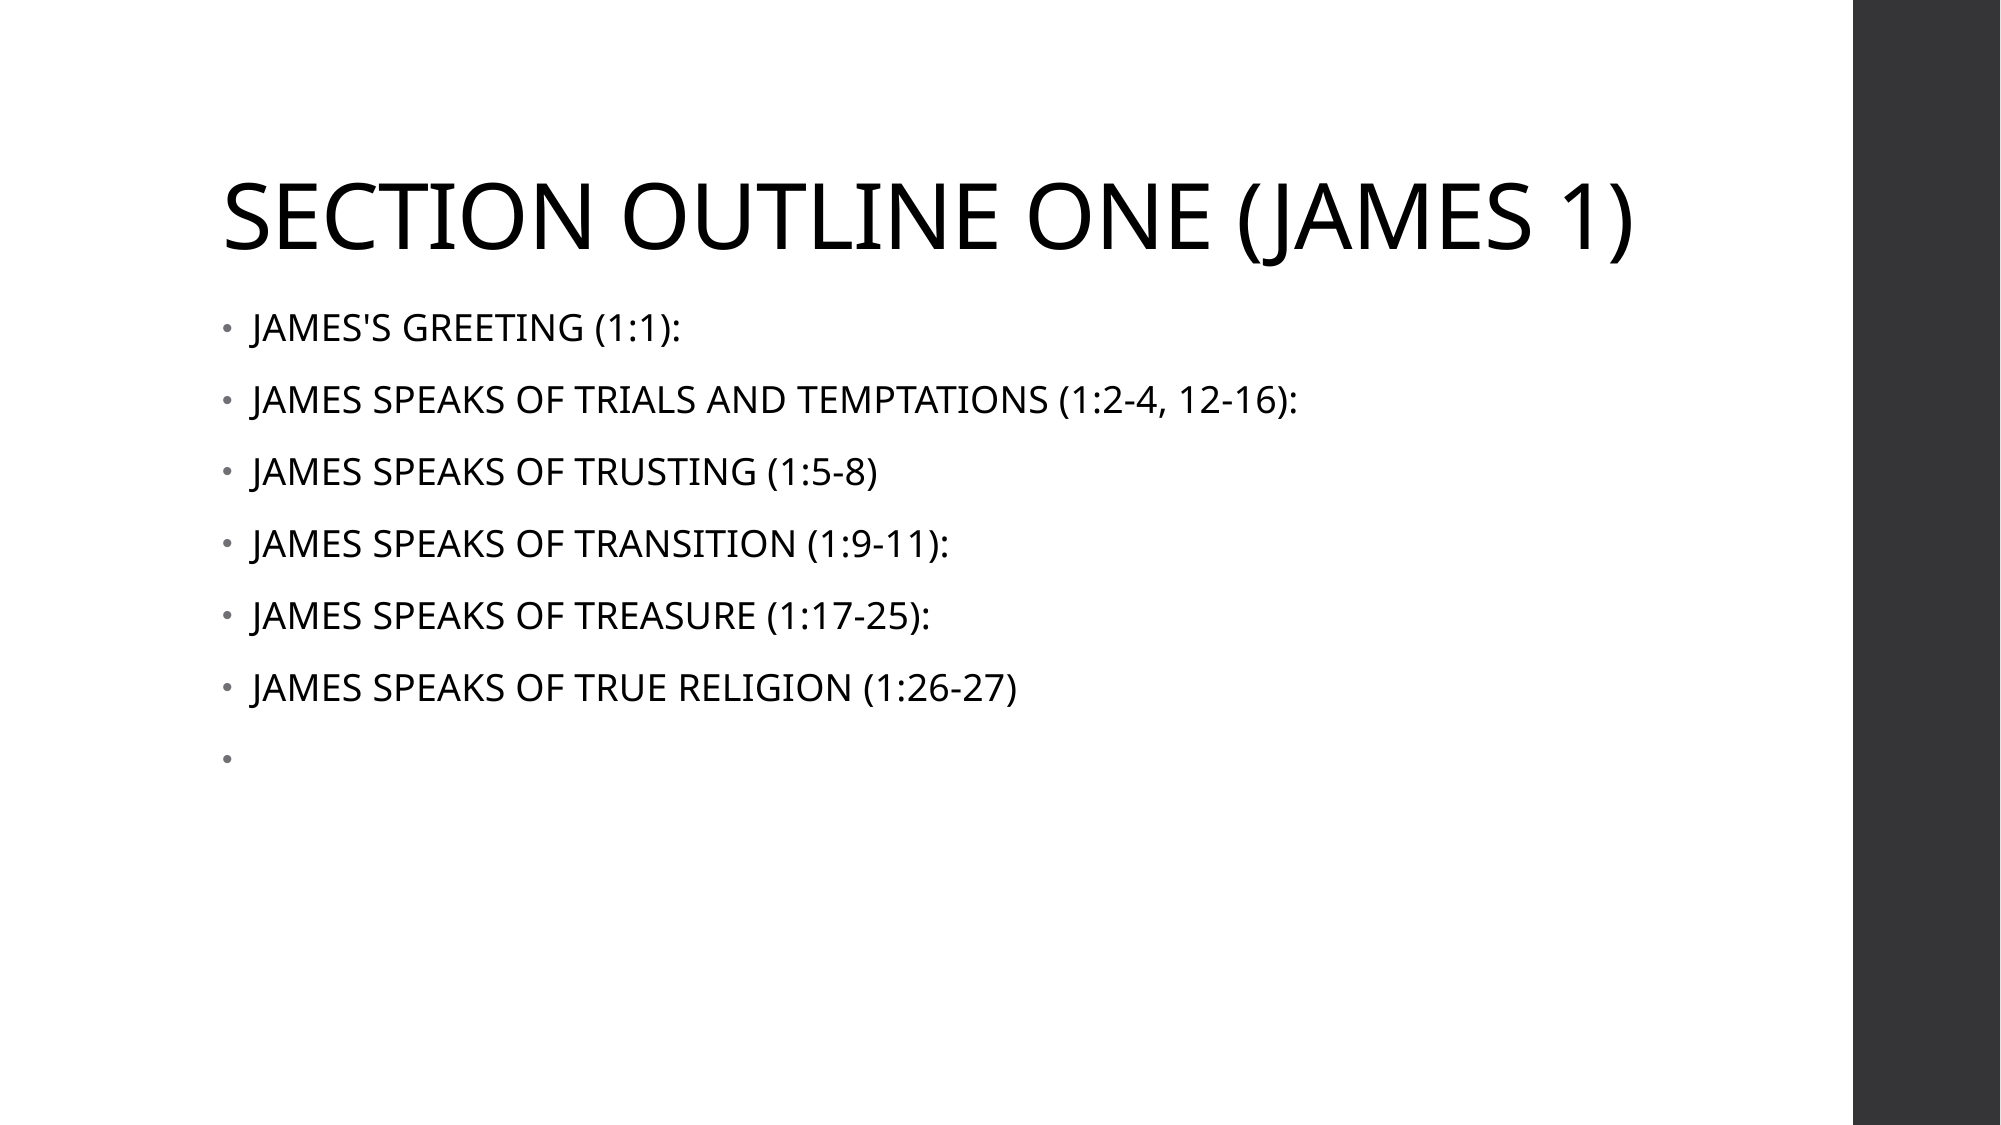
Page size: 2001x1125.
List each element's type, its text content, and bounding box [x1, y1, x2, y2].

list JAMES'S GREETING (1:1): JAMES SPEAKS OF TRIALS AND TEMPTATIONS (1:2-4, 12-16): JAMES SPEAKS OF TRUSTING (1:5-8) JAMES SPEAKS OF TRANSITION (1:9-11): JAMES SPEAKS OF TREASURE (1:17-25): JAMES SPEAKS OF TRUE RELIGION (1:26-27) [206, 299, 1617, 1014]
title SECTION OUTLINE ONE (JAMES 1) [206, 60, 1797, 278]
